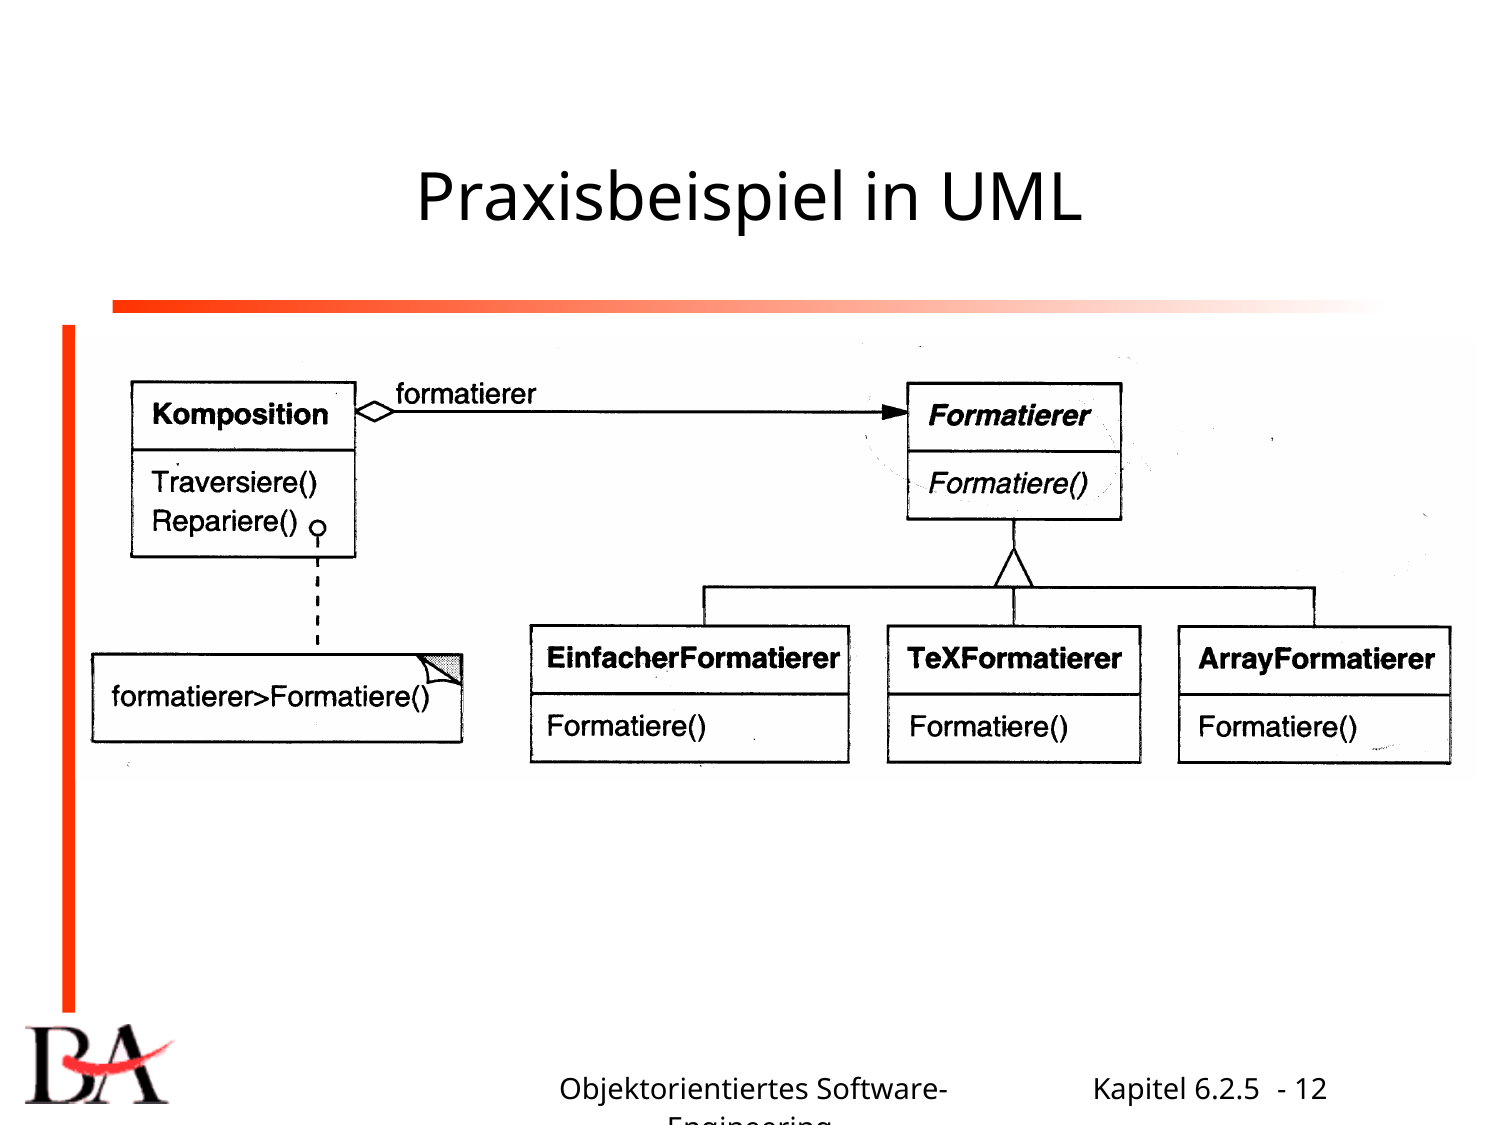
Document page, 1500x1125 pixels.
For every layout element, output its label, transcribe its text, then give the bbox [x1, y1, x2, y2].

picture [24, 1024, 175, 1104]
chart [75, 337, 1476, 780]
title Praxisbeispiel in UML [112, 99, 1388, 288]
